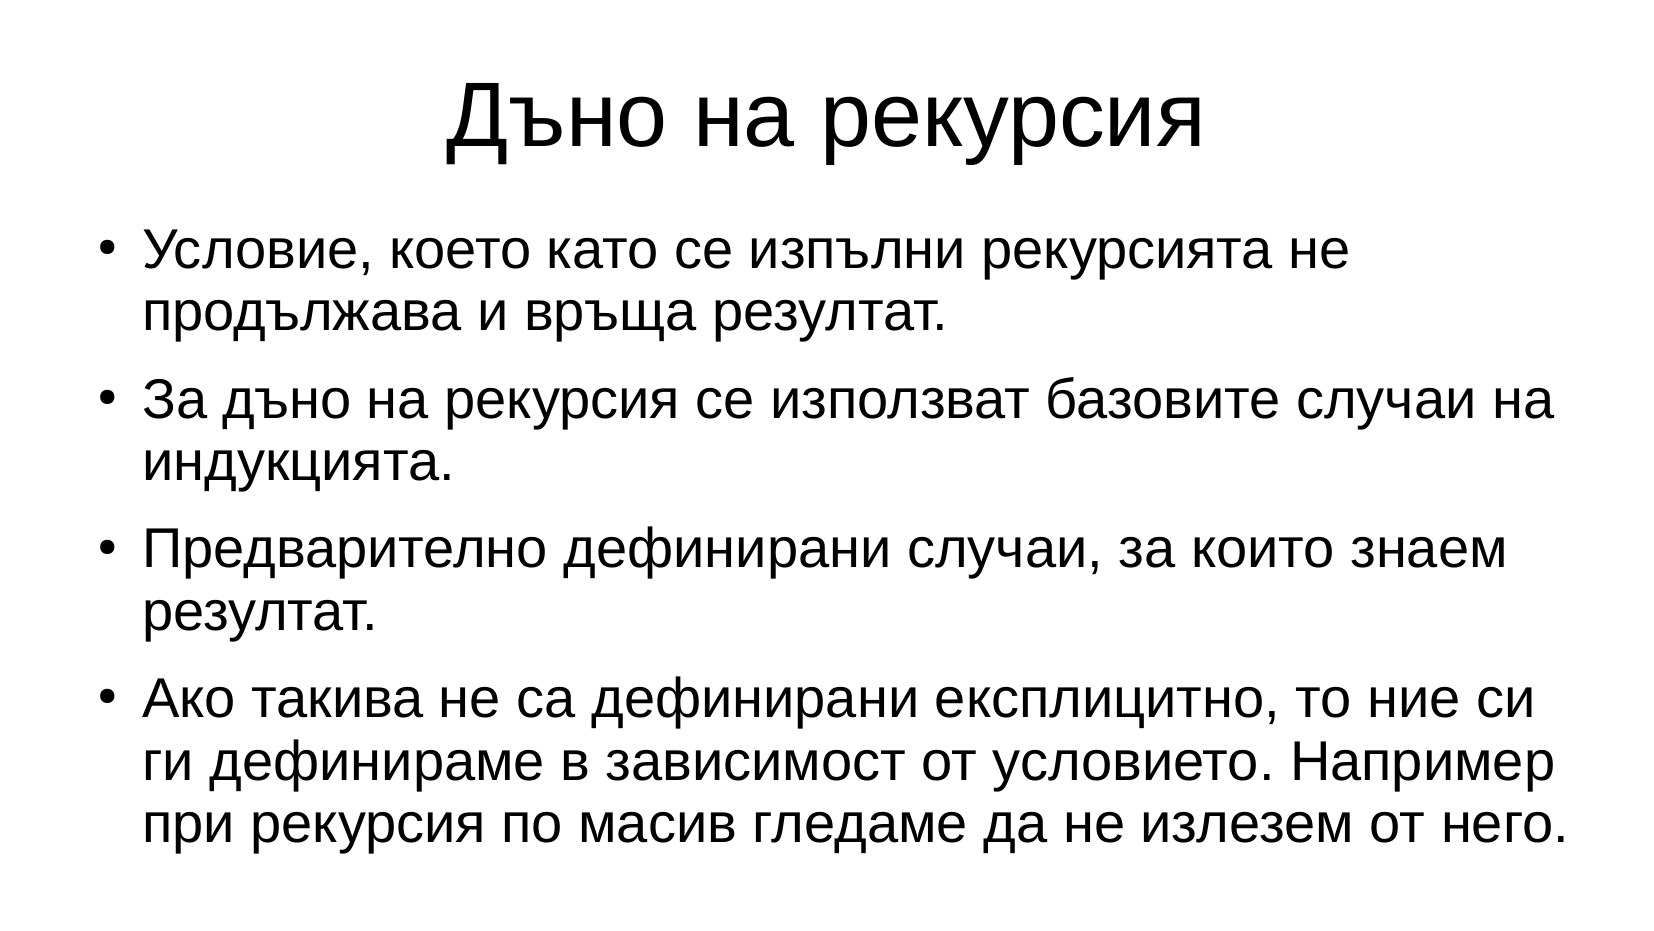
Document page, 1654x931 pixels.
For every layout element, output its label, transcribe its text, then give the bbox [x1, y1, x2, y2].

title Дъно на рекурсия [82, 37, 1571, 193]
list Условие, което като се изпълни рекурсията не продължава и връща резултат. За дъно на рекурсия се използват базовите случаи на индукцията. Предварително дефинирани случаи, за които знаем резултат. Ако такива не са дефинирани експлицитно, то ние си ги дефинираме в зависимост от условието. Например при рекурсия по масив гледаме да не излезем от него. [82, 217, 1571, 863]
